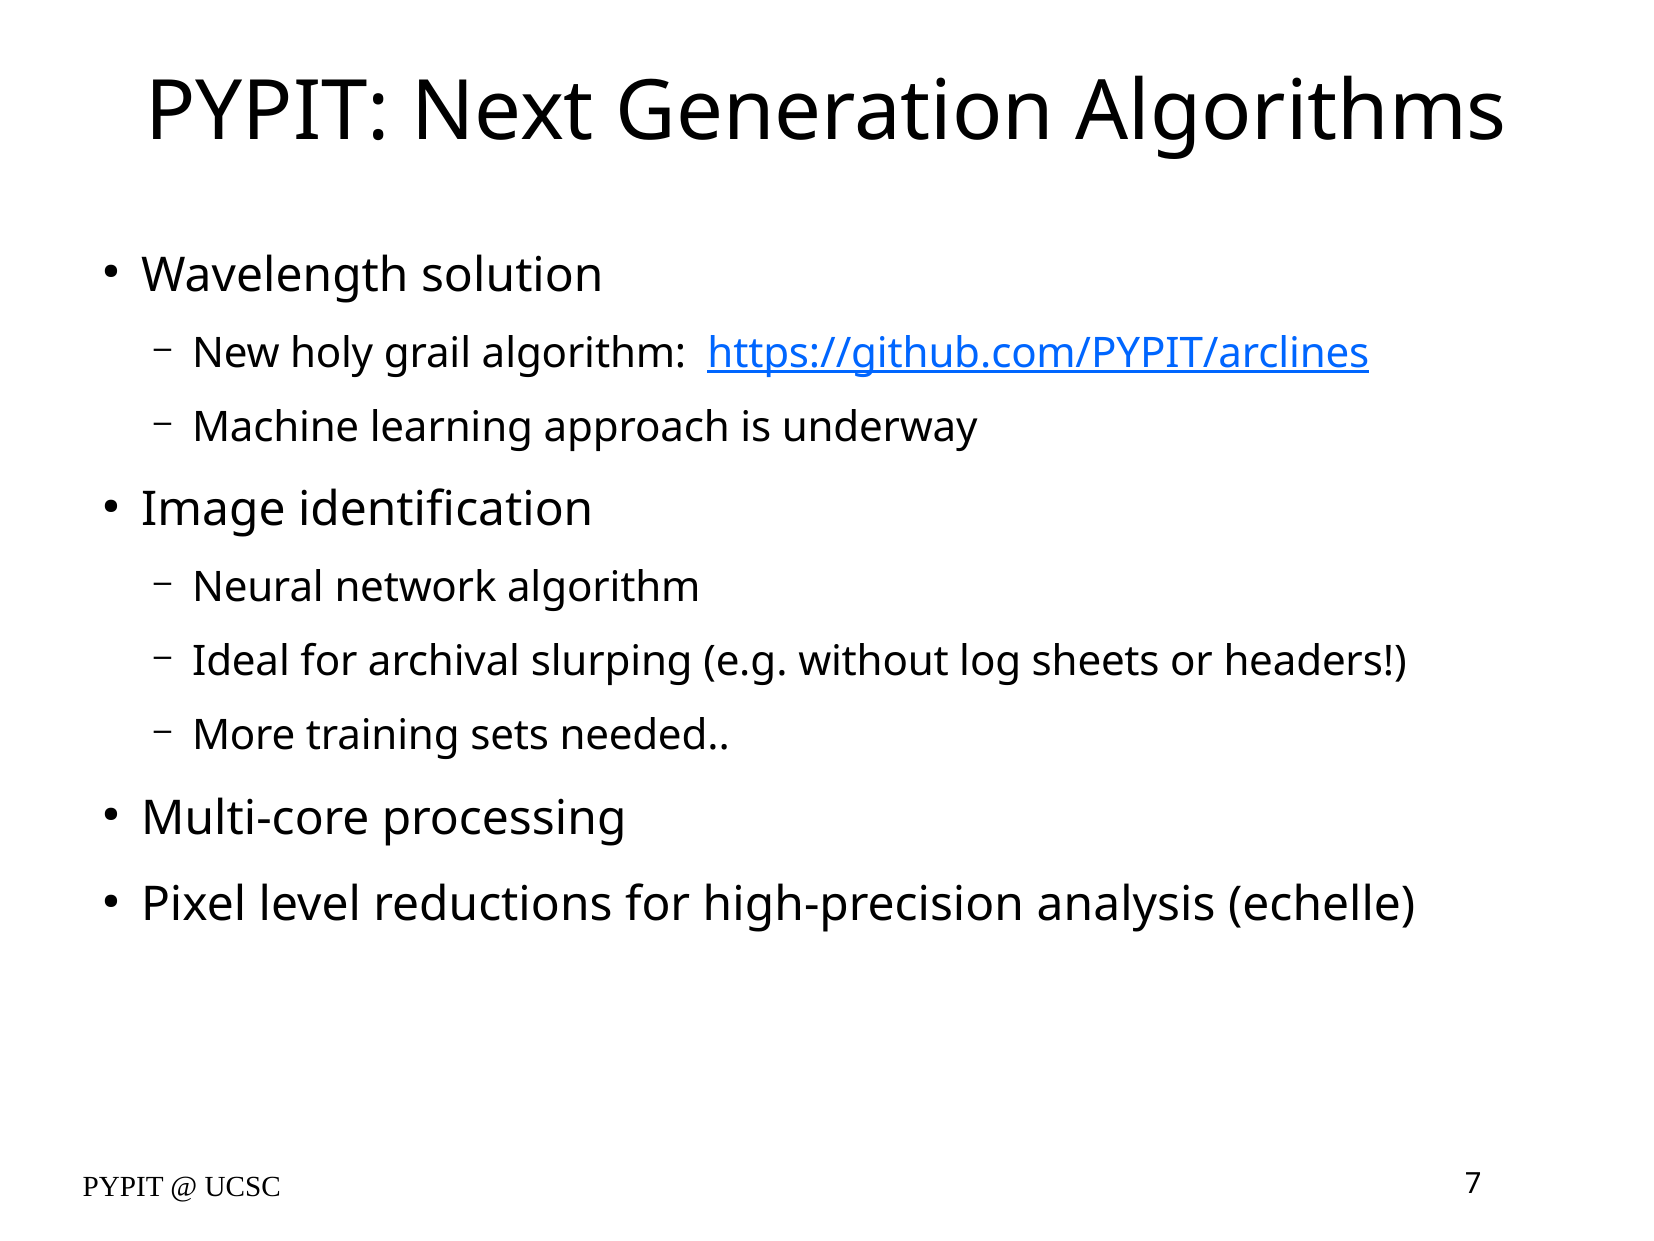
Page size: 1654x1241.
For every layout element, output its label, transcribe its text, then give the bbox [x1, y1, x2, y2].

list Wavelength solution New holy grail algorithm: https://github.com/PYPIT/arclines Machine learning approach is underway Image identification Neural network algorithm Ideal for archival slurping (e.g. without log sheets or headers!) More training sets needed.. Multi-core processing Pixel level reductions for high-precision analysis (echelle) [90, 240, 1609, 942]
title PYPIT: Next Generation Algorithms [82, 47, 1571, 167]
